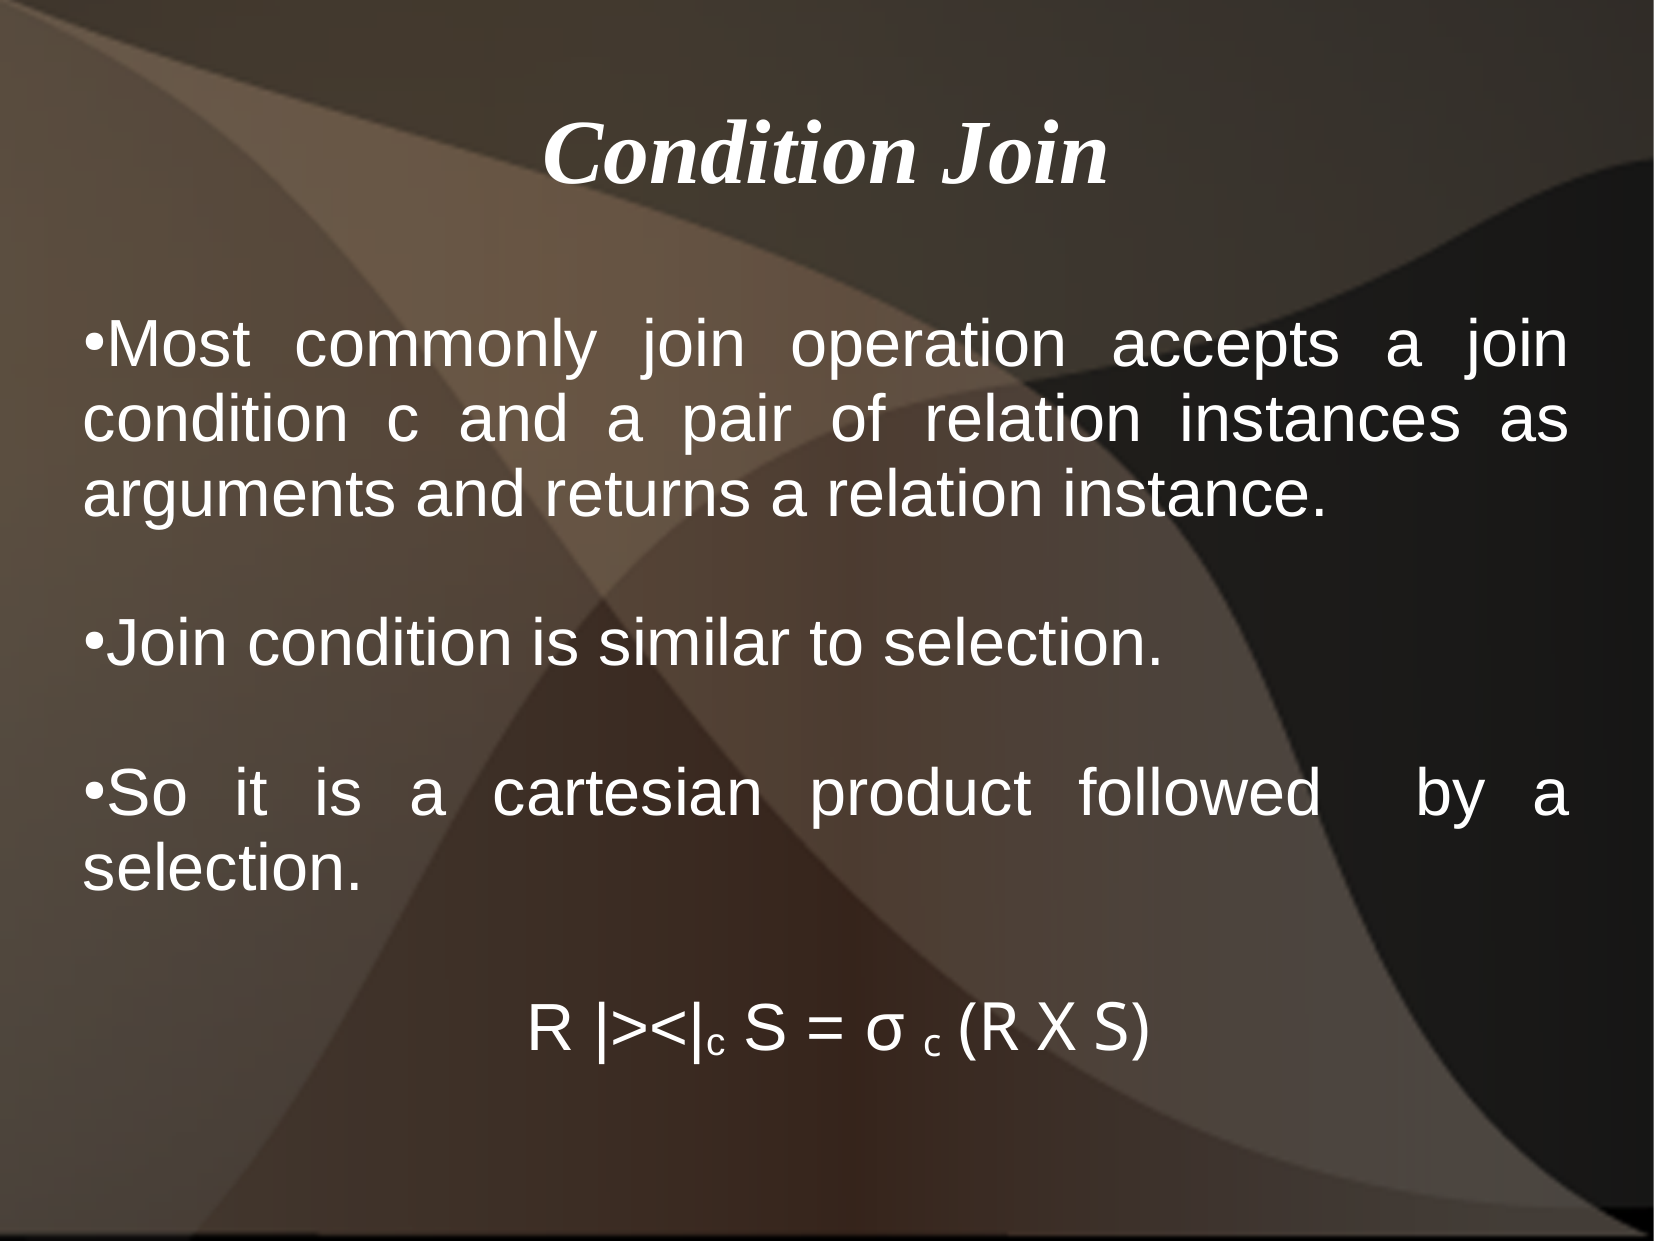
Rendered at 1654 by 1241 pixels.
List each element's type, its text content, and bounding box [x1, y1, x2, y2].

subtitle Most commonly join operation accepts a join condition c and a pair of relation instances as arguments and returns a relation instance. Join condition is similar to selection. So it is a cartesian product followed by a selection. R |><|c S = σ c (R X S) [82, 296, 1571, 1080]
title Condition Join [82, 56, 1571, 250]
picture [0, 0, 1654, 1241]
